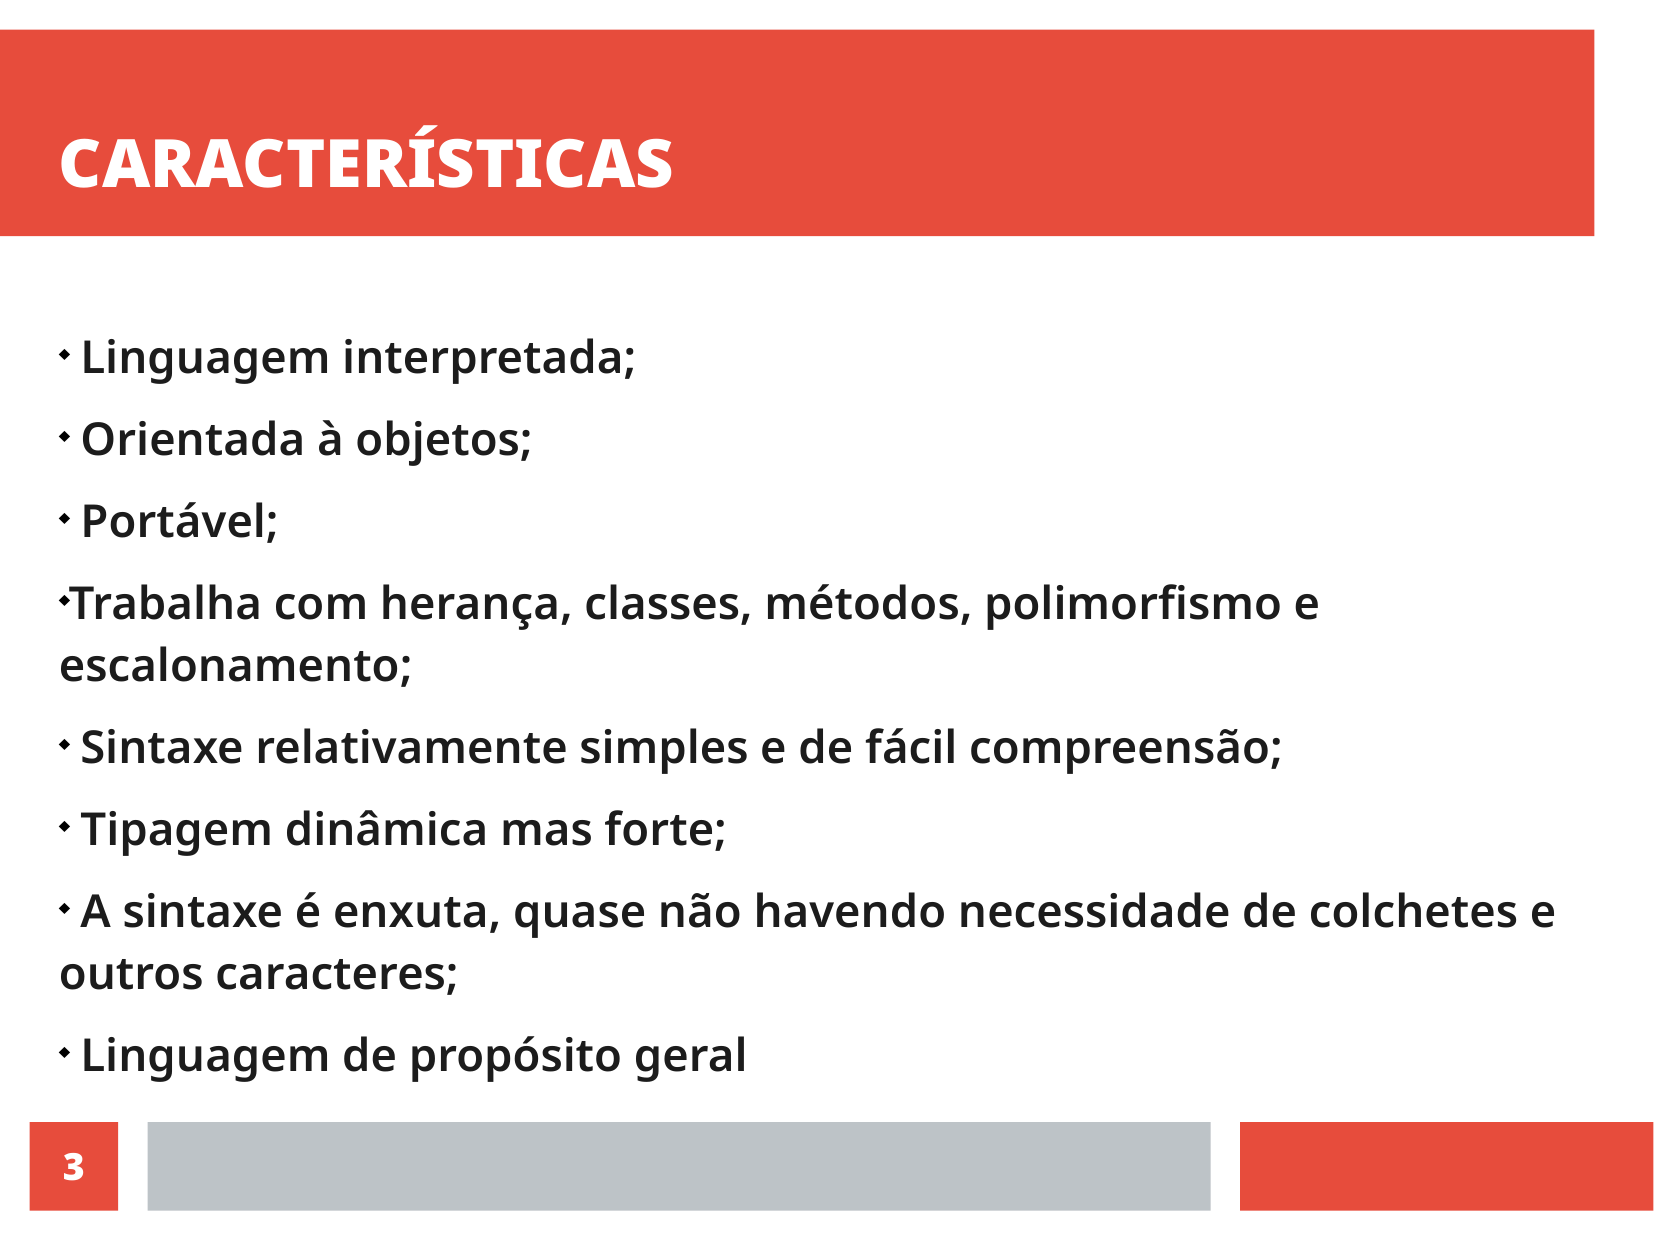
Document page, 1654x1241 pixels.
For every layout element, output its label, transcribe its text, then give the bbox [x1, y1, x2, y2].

list Linguagem interpretada; Orientada à objetos; Portável; Trabalha com herança, classes, métodos, polimorfismo e escalonamento; Sintaxe relativamente simples e de fácil compreensão; Tipagem dinâmica mas forte; A sintaxe é enxuta, quase não havendo necessidade de colchetes e outros caracteres; Linguagem de propósito geral [59, 324, 1565, 1093]
title CARACTERÍSTICAS [59, 59, 1595, 207]
